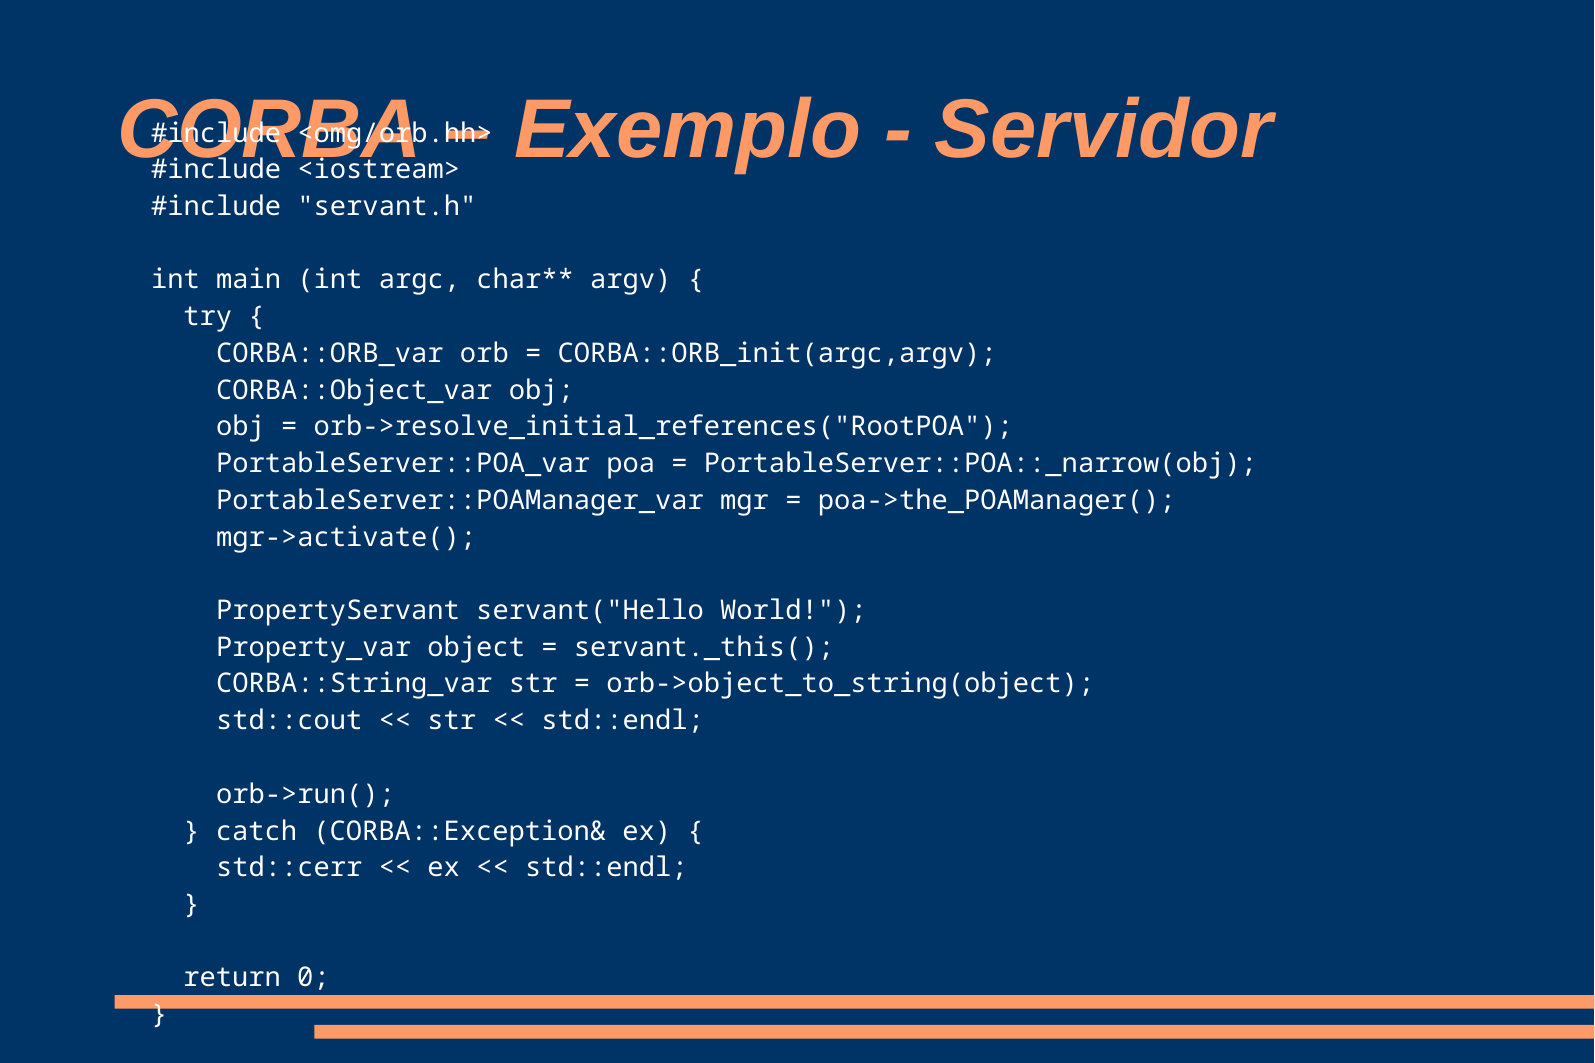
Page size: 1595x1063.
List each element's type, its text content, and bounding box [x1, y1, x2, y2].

text_box #include <omg/orb.hh> #include <iostream> #include "servant.h" int main (int argc, char** argv) { try { CORBA::ORB_var orb = CORBA::ORB_init(argc,argv); CORBA::Object_var obj; obj = orb->resolve_initial_references("RootPOA"); PortableServer::POA_var poa = PortableServer::POA::_narrow(obj); PortableServer::POAManager_var mgr = poa->the_POAManager(); mgr->activate(); PropertyServant servant("Hello World!"); Property_var object = servant._this(); CORBA::String_var str = orb->object_to_string(object); std::cout << str << std::endl; orb->run(); } catch (CORBA::Exception& ex) { std::cerr << ex << std::endl; } return 0; } [141, 181, 1266, 1004]
title CORBA – Exemplo - Servidor [117, 39, 1479, 218]
